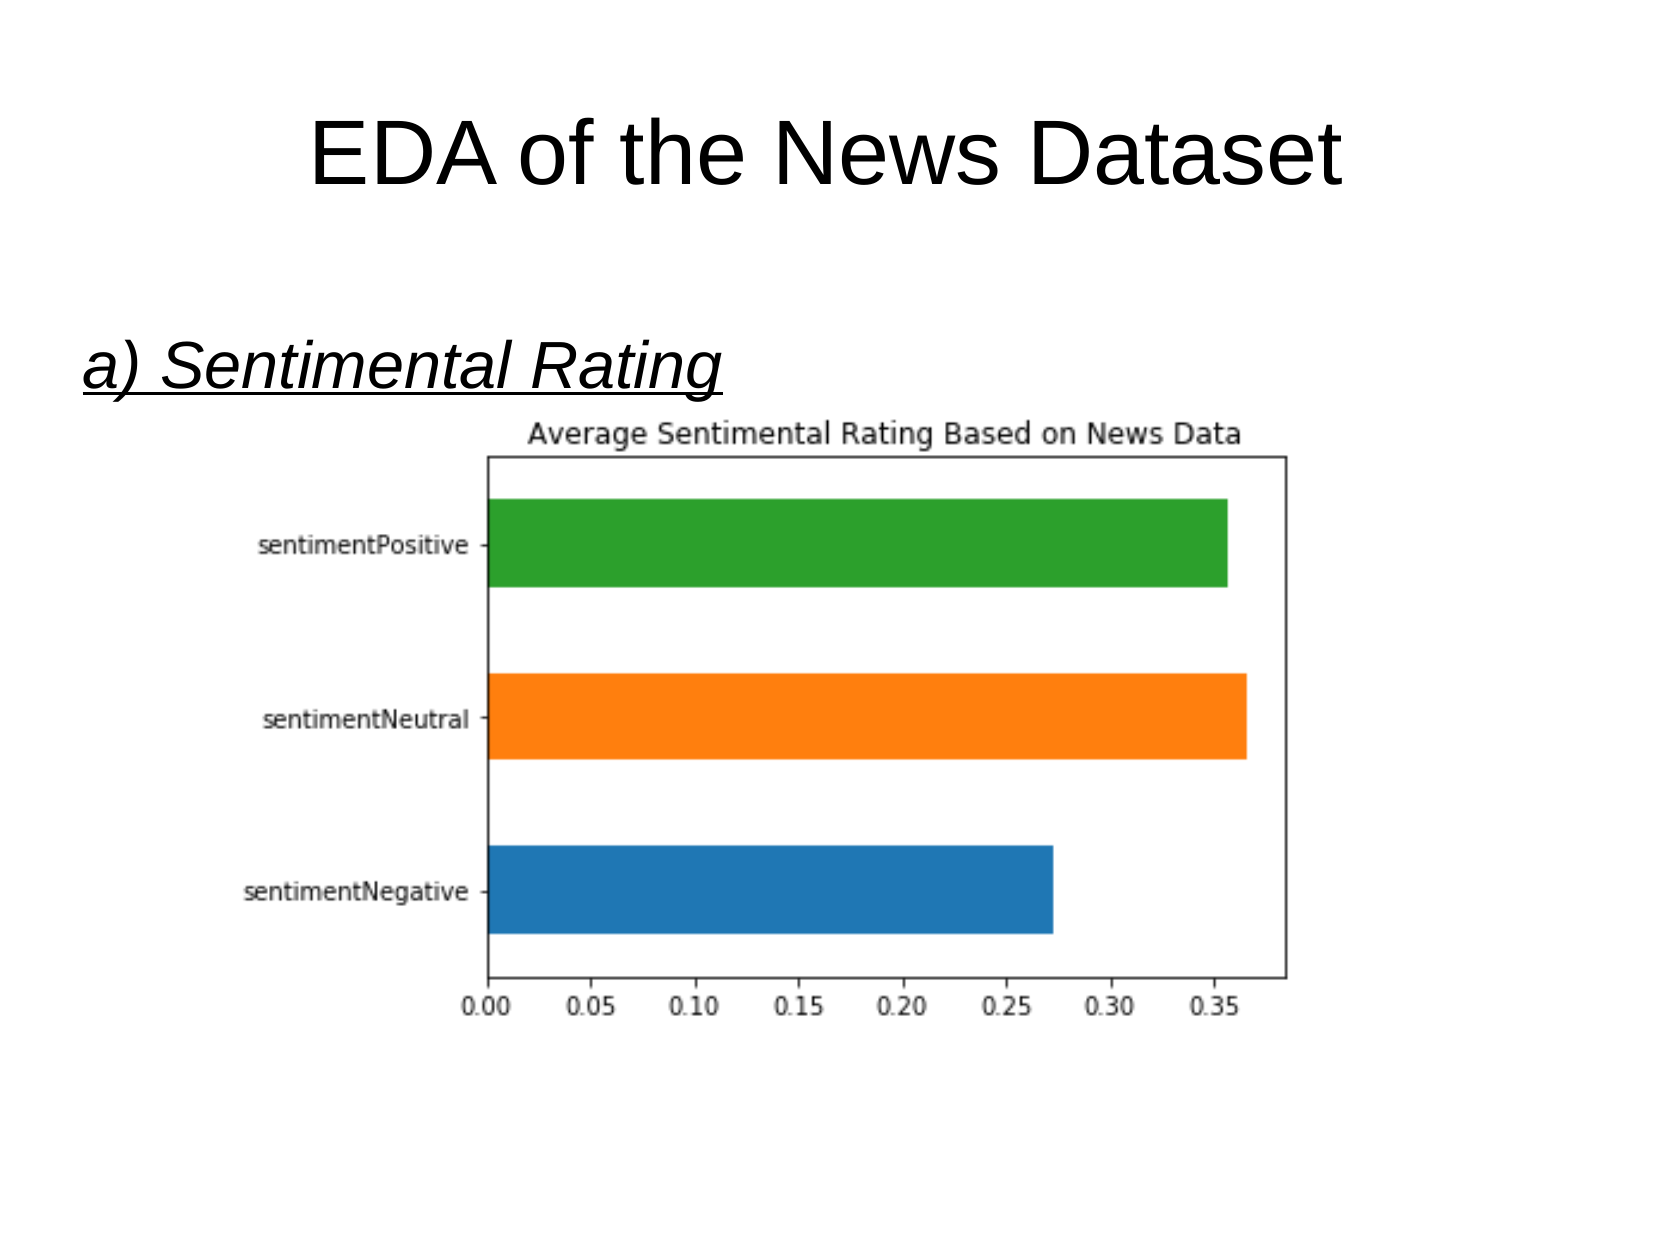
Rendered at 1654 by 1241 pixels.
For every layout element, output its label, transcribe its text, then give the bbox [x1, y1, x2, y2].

title EDA of the News Dataset [82, 49, 1571, 257]
list a) Sentimental Rating [82, 290, 1571, 1010]
picture [225, 404, 1312, 1036]
